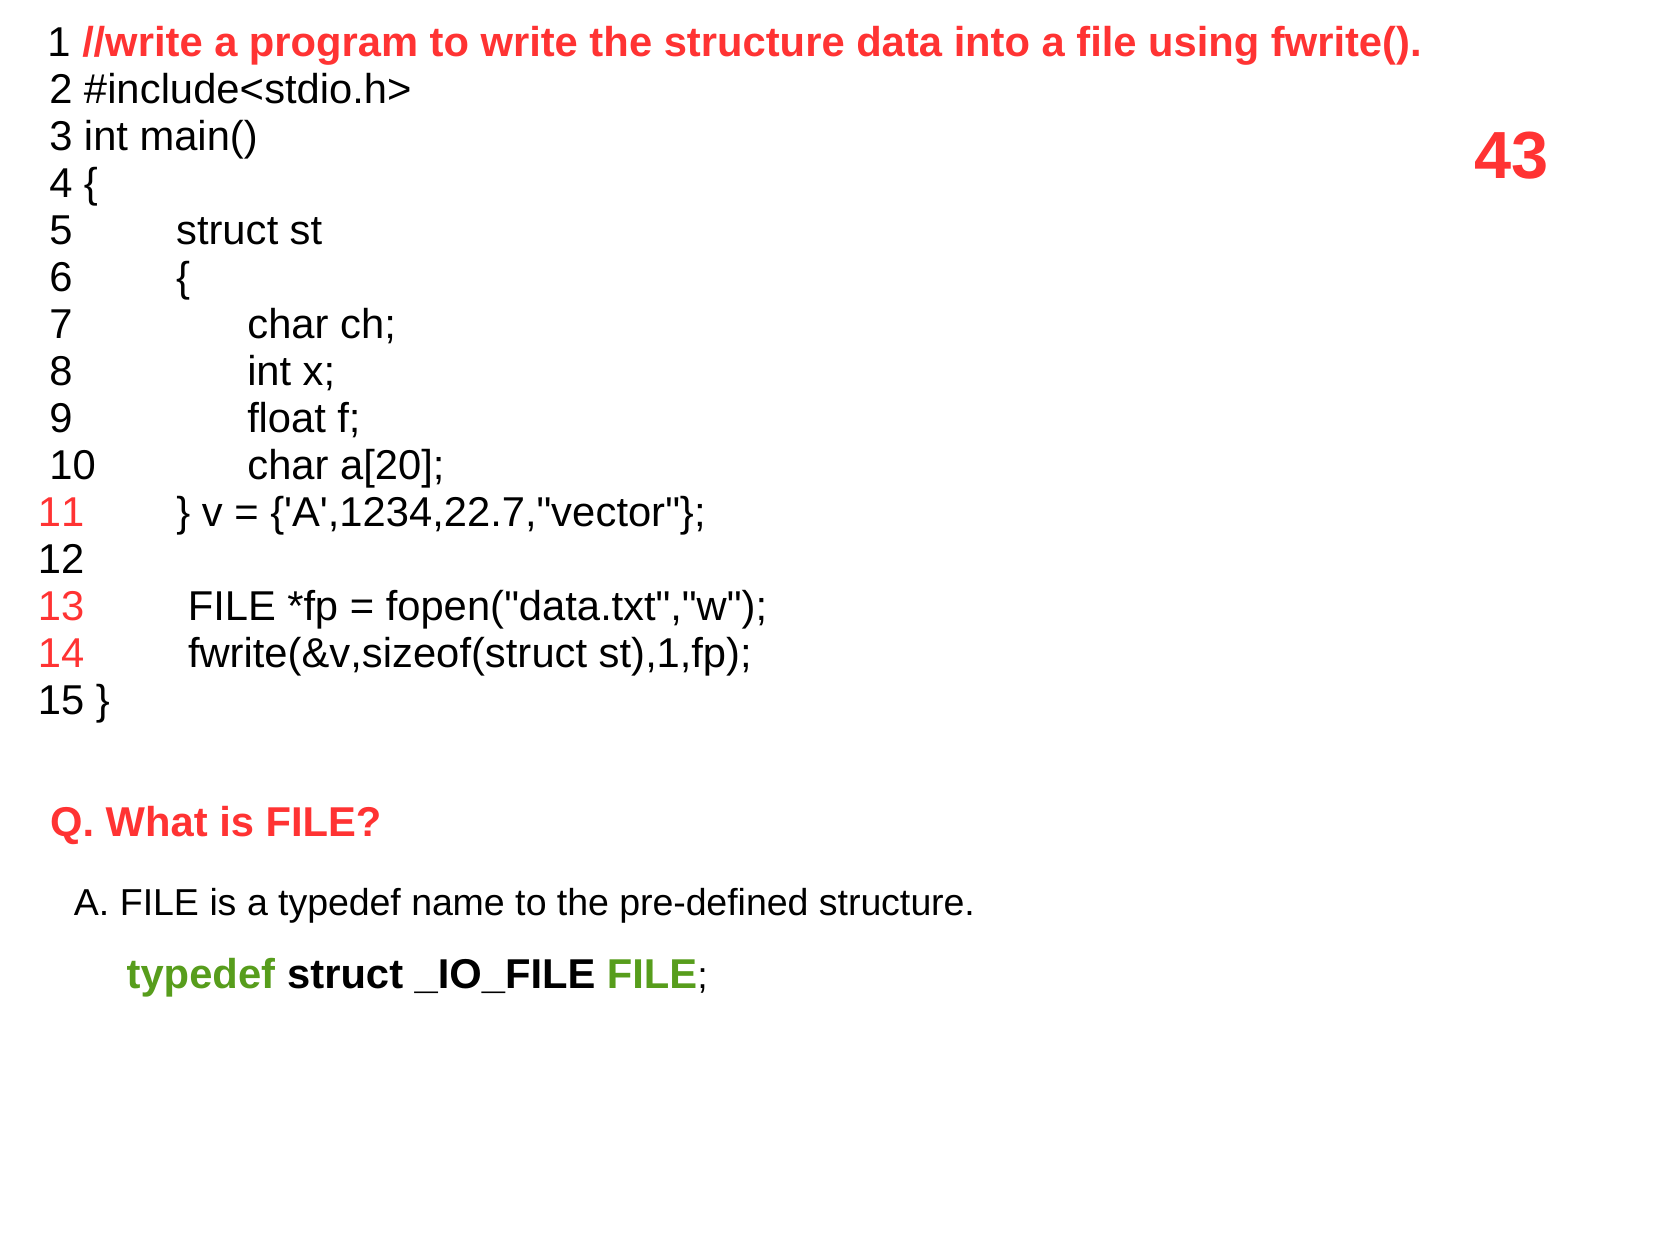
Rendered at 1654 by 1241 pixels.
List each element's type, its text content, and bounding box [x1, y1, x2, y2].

text_box 43 [1459, 110, 1564, 206]
text_box Q. What is FILE? [35, 791, 397, 857]
text_box 1 //write a program to write the structure data into a file using fwrite(). 2 #include<stdio.h> 3 int main() 4 { 5 struct st 6 { 7 char ch; 8 int x; 9 float f; 10 char a[20]; 11 } v = {'A',1234,22.7,"vector"}; 12 13 FILE *fp = fopen("data.txt","w"); 14 fwrite(&v,sizeof(struct st),1,fp); 15 } [11, 11, 1465, 735]
text_box A. FILE is a typedef name to the pre-defined structure. [59, 873, 991, 934]
text_box typedef struct _IO_FILE FILE; [111, 943, 816, 1009]
